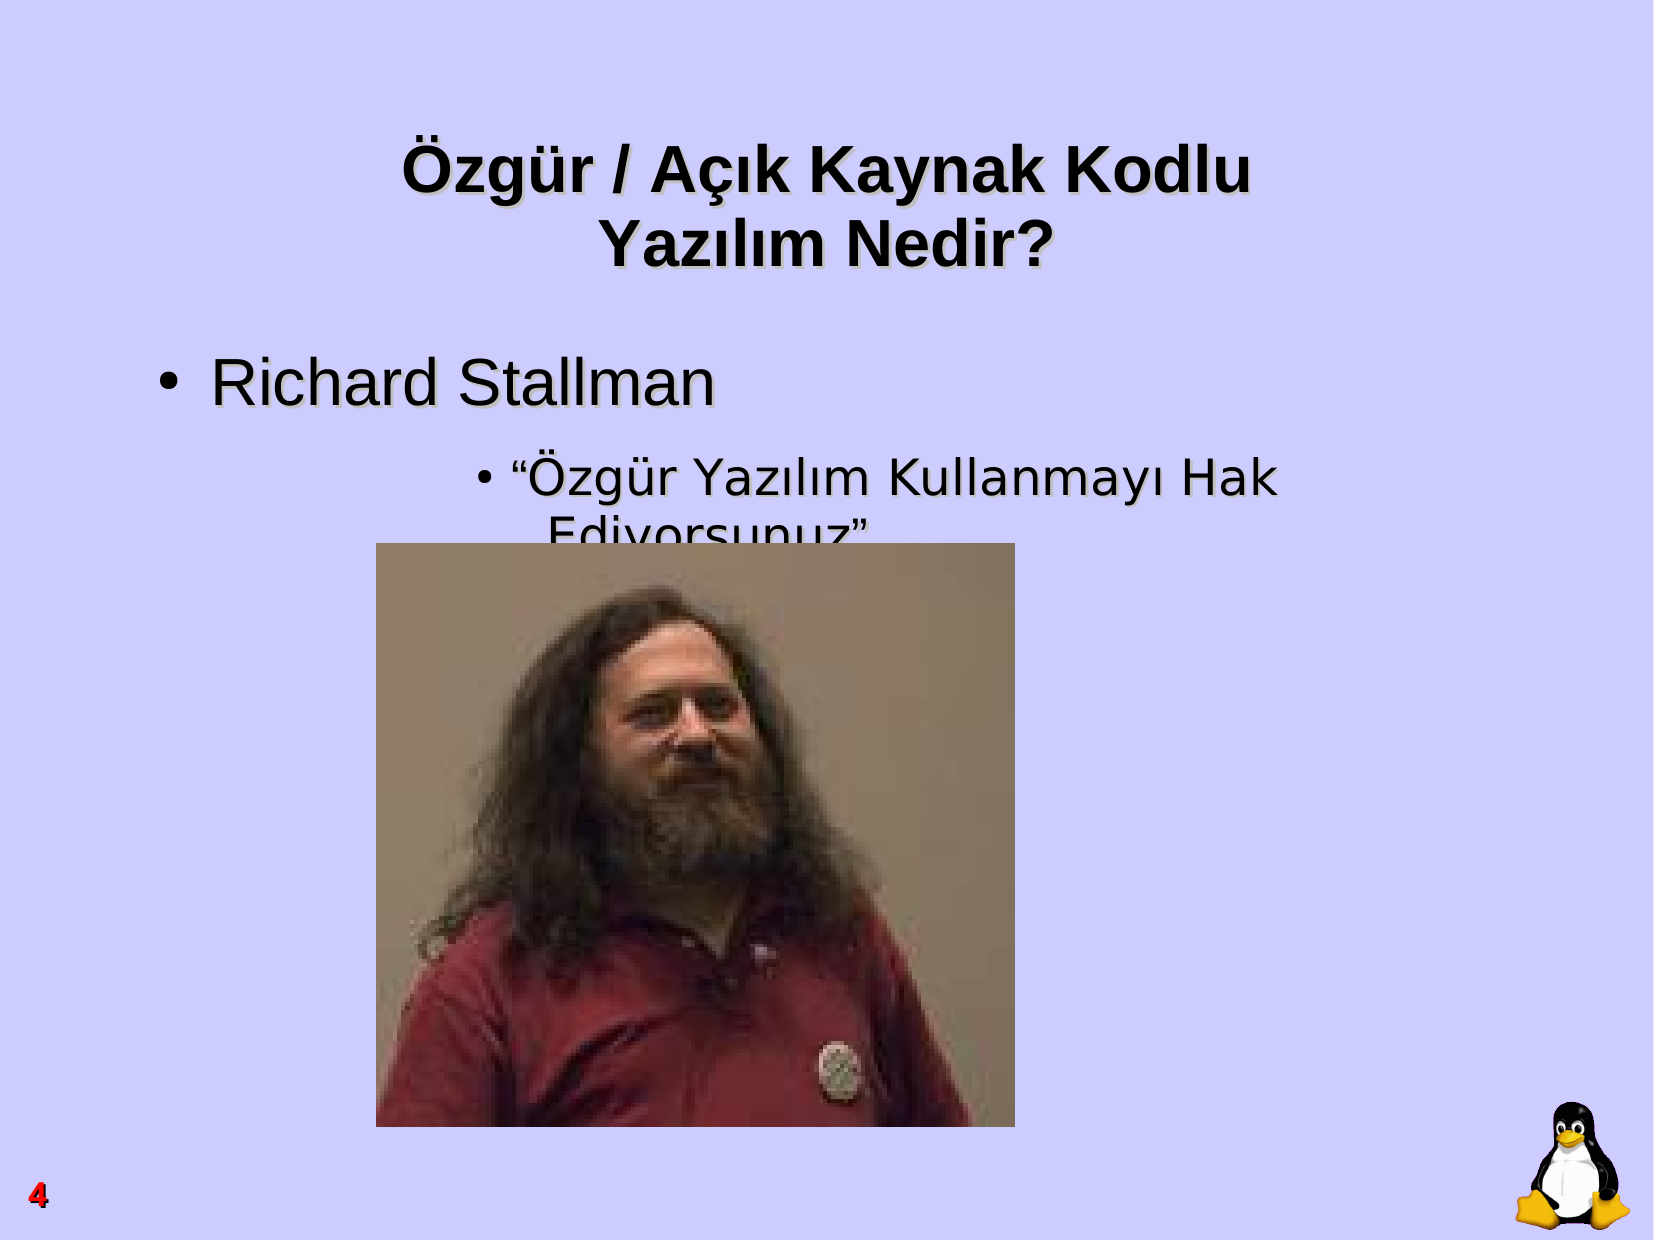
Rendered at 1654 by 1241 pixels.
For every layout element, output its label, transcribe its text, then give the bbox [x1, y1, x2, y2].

picture [1504, 1086, 1654, 1241]
title Özgür / Açık Kaynak Kodlu Yazılım Nedir? [121, 102, 1534, 310]
list Richard Stallman “Özgür Yazılım Kullanmayı Hak Ediyorsunuz” [121, 344, 1534, 1127]
picture [376, 543, 1015, 1127]
